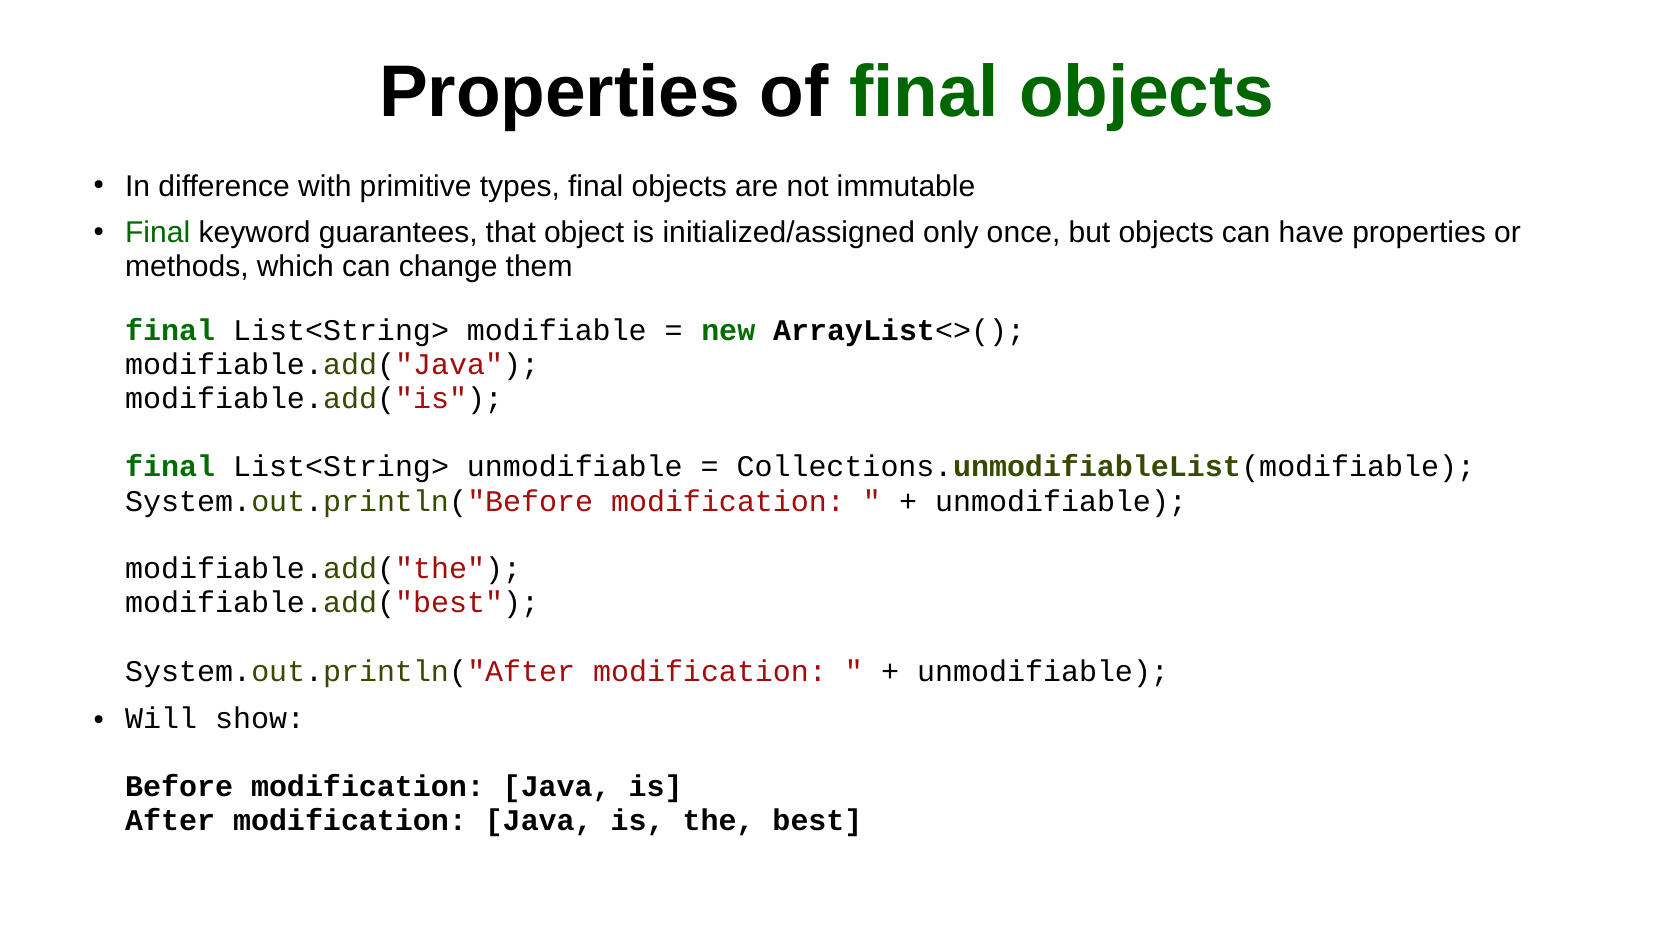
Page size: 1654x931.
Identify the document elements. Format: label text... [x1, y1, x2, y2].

title Properties of final objects [82, 37, 1571, 147]
list In difference with primitive types, final objects are not immutable Final keyword guarantees, that object is initialized/assigned only once, but objects can have properties or methods, which can change them final List<String> modifiable = new ArrayList<>(); modifiable.add("Java"); modifiable.add("is"); final List<String> unmodifiable = Collections.unmodifiableList(modifiable); System.out.println("Before modification: " + unmodifiable); modifiable.add("the"); modifiable.add("best"); System.out.println("After modification: " + unmodifiable); Will show: Before modification: [Java, is] After modification: [Java, is, the, best] [82, 168, 1538, 889]
